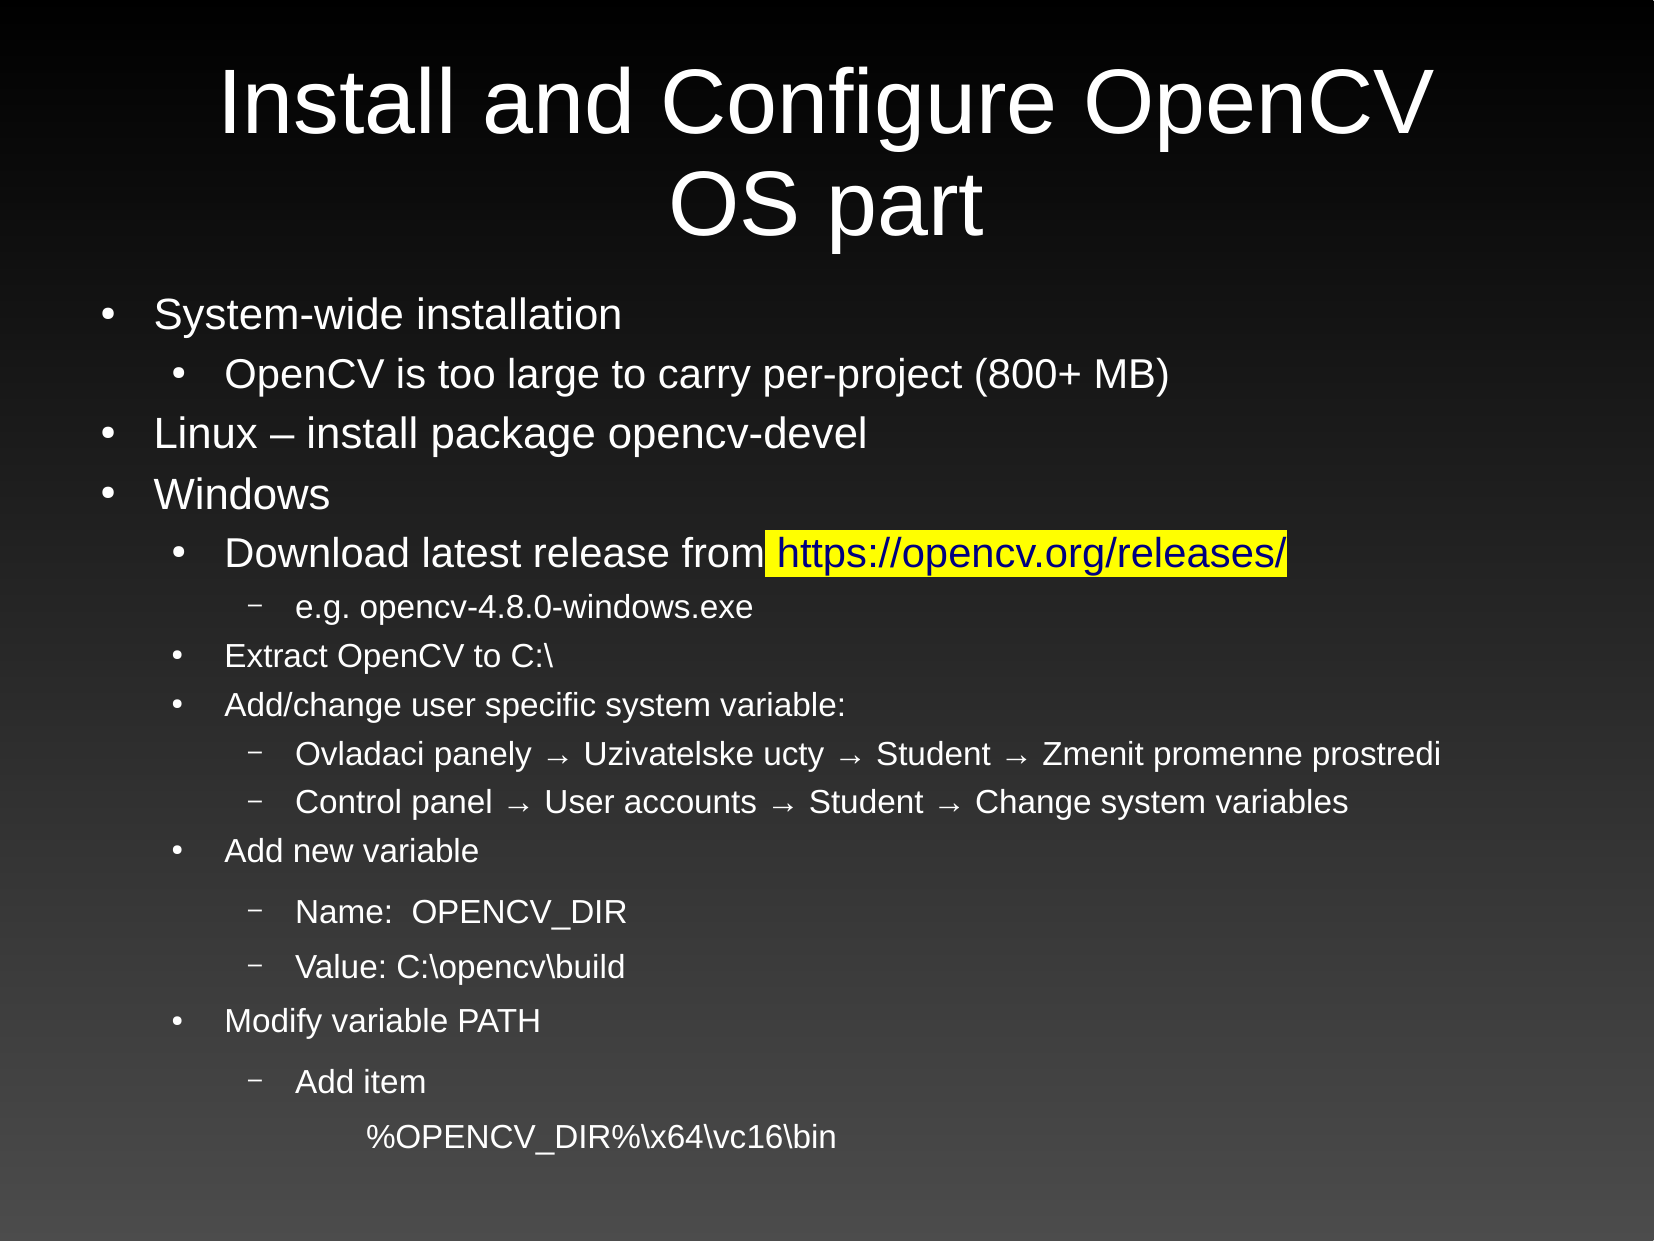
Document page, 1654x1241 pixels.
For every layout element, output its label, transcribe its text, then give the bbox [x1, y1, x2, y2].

title Install and Configure OpenCV OS part [82, 49, 1571, 257]
list System-wide installation OpenCV is too large to carry per-project (800+ MB) Linux – install package opencv-devel Windows Download latest release from https://opencv.org/releases/ e.g. opencv-4.8.0-windows.exe Extract OpenCV to C:\ Add/change user specific system variable: Ovladaci panely → Uzivatelske ucty → Student → Zmenit promenne prostredi Control panel → User accounts → Student → Change system variables Add new variable Name: OPENCV_DIR Value: C:\opencv\build Modify variable PATH Add item %OPENCV_DIR%\x64\vc16\bin [82, 290, 1571, 1156]
